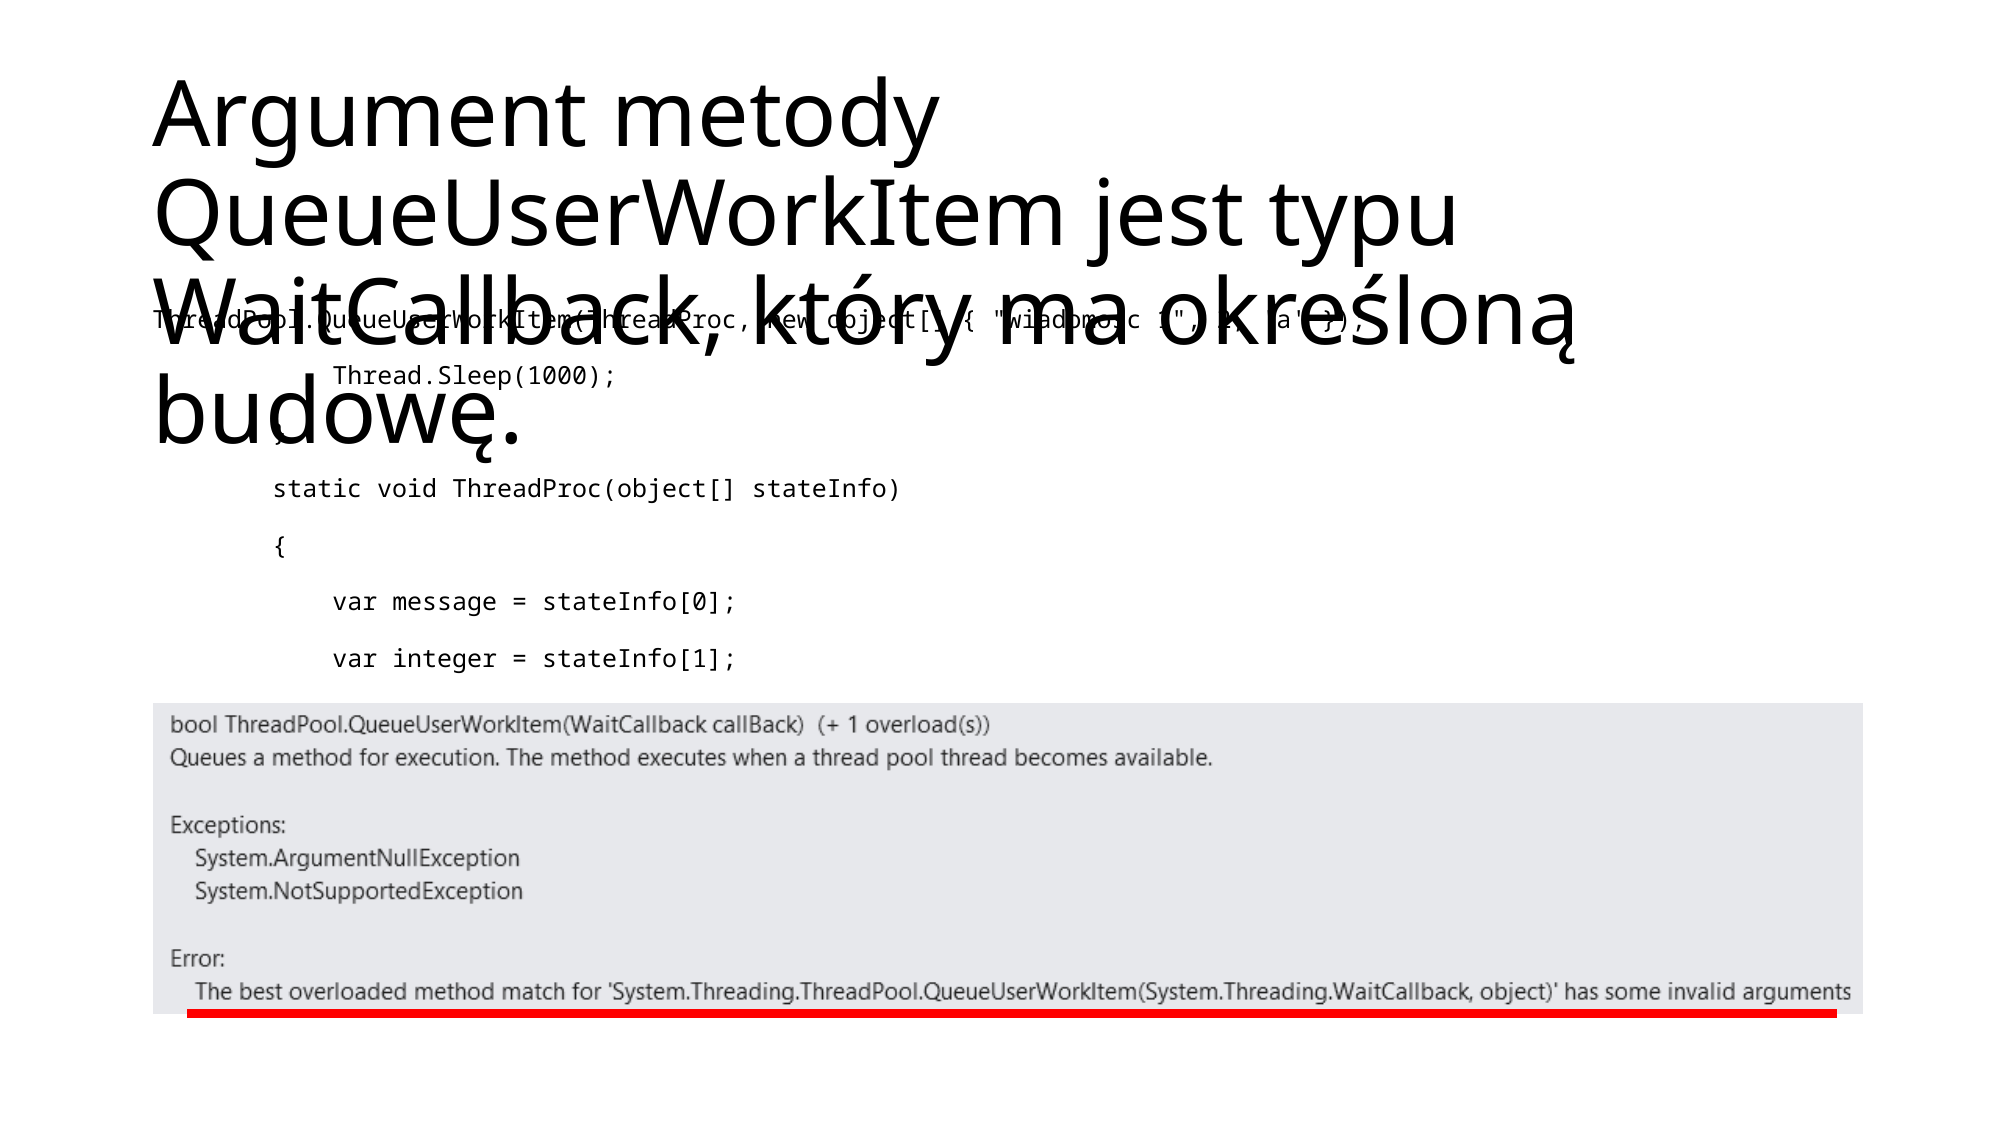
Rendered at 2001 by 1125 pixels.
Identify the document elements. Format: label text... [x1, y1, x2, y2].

list ThreadPool.QueueUserWorkItem(ThreadProc, new object[] { "wiadomosc 1", 2, 'a' }); Thread.Sleep(1000); } static void ThreadProc(object[] stateInfo) { var message = stateInfo[0]; var integer = stateInfo[1]; var character = stateInfo[2]; [137, 299, 1863, 1014]
picture [153, 703, 1863, 1014]
title Argument metody QueueUserWorkItem jest typu WaitCallback, który ma określoną budowę. [137, 59, 1863, 278]
